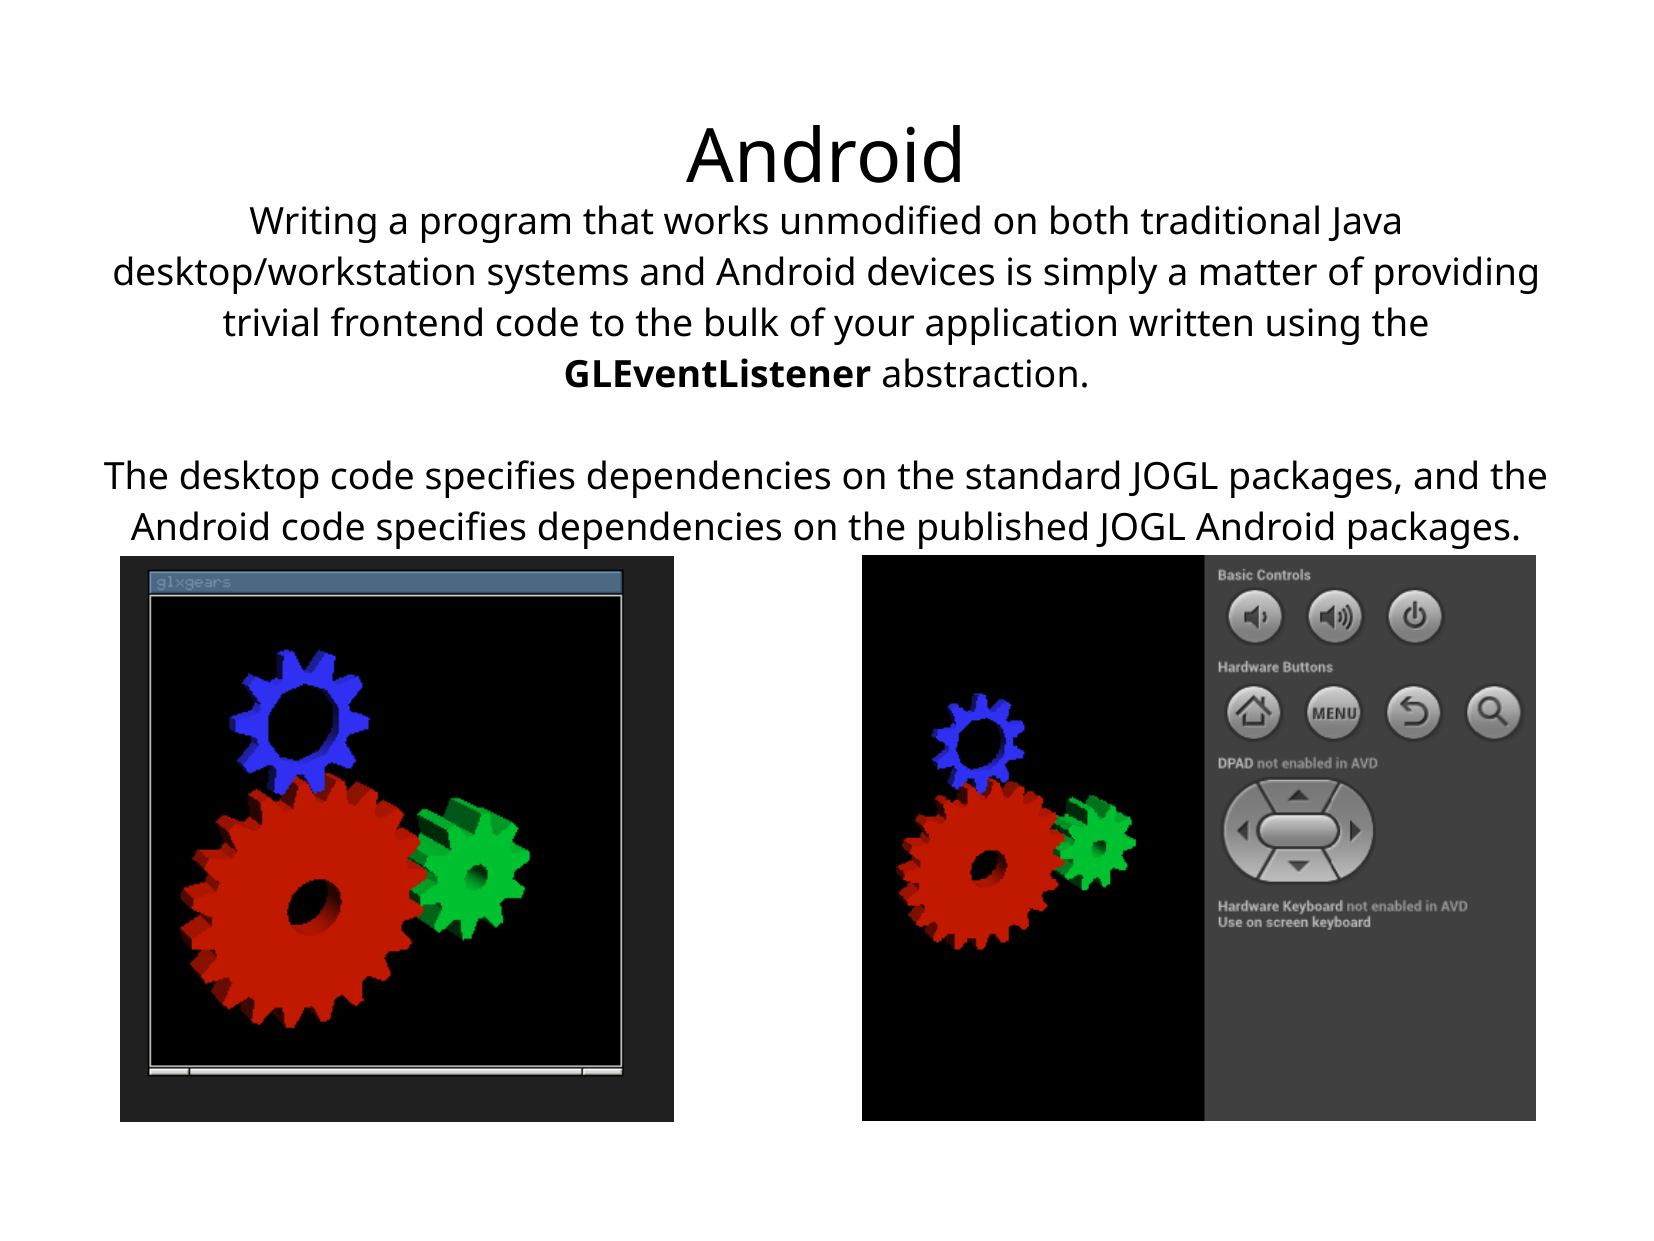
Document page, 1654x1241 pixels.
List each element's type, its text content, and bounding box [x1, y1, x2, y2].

title Android [360, 216, 372, 232]
subtitle Writing a program that works unmodified on both traditional Java desktop/workstation systems and Android devices is simply a matter of providing trivial frontend code to the bulk of your application written using the GLEventListener abstraction. The desktop code specifies dependencies on the standard JOGL packages, and the Android code specifies dependencies on the published JOGL Android packages. [82, 236, 1571, 510]
picture [862, 555, 1536, 1121]
picture [120, 556, 674, 1123]
title Android [82, 49, 1571, 236]
title Android [424, 216, 436, 232]
title Android [484, 216, 496, 232]
